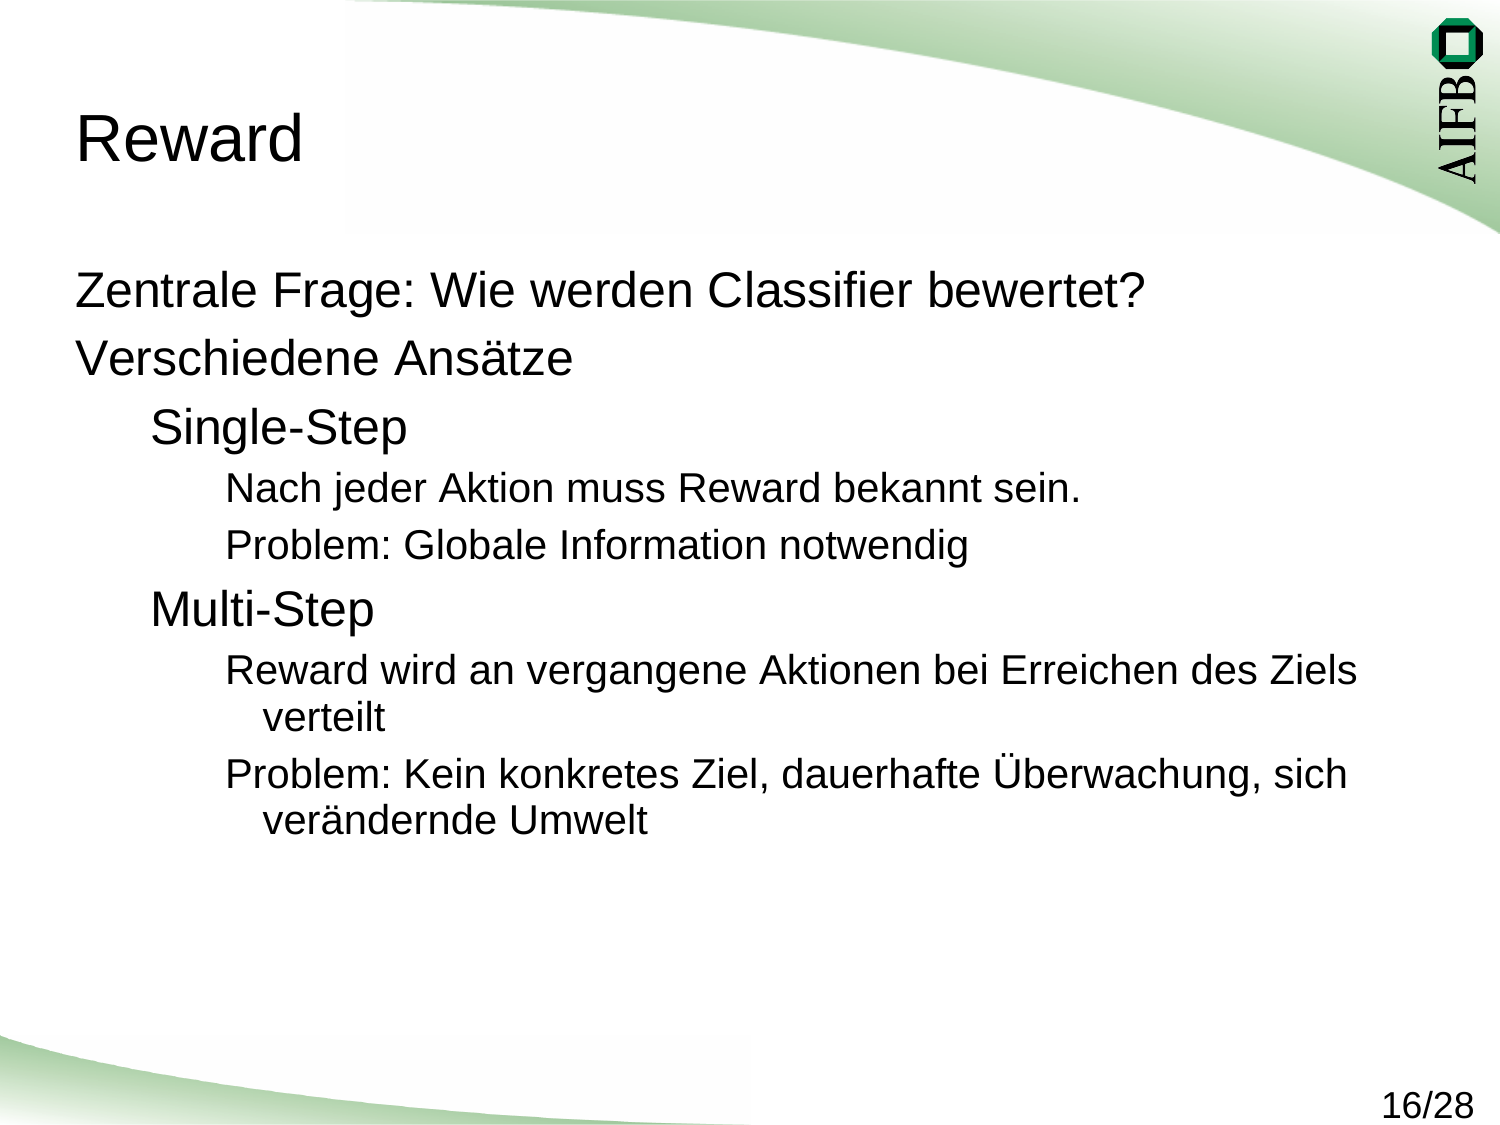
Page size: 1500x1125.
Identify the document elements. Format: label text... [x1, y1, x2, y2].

picture [0, 1035, 751, 1125]
title Reward [75, 45, 958, 233]
picture [345, 0, 1500, 234]
list Zentrale Frage: Wie werden Classifier bewertet? Verschiedene Ansätze Single-Step Nach jeder Aktion muss Reward bekannt sein. Problem: Globale Information notwendig Multi-Step Reward wird an vergangene Aktionen bei Erreichen des Ziels verteilt Problem: Kein konkretes Ziel, dauerhafte Überwachung, sich verändernde Umwelt [75, 262, 1426, 1057]
